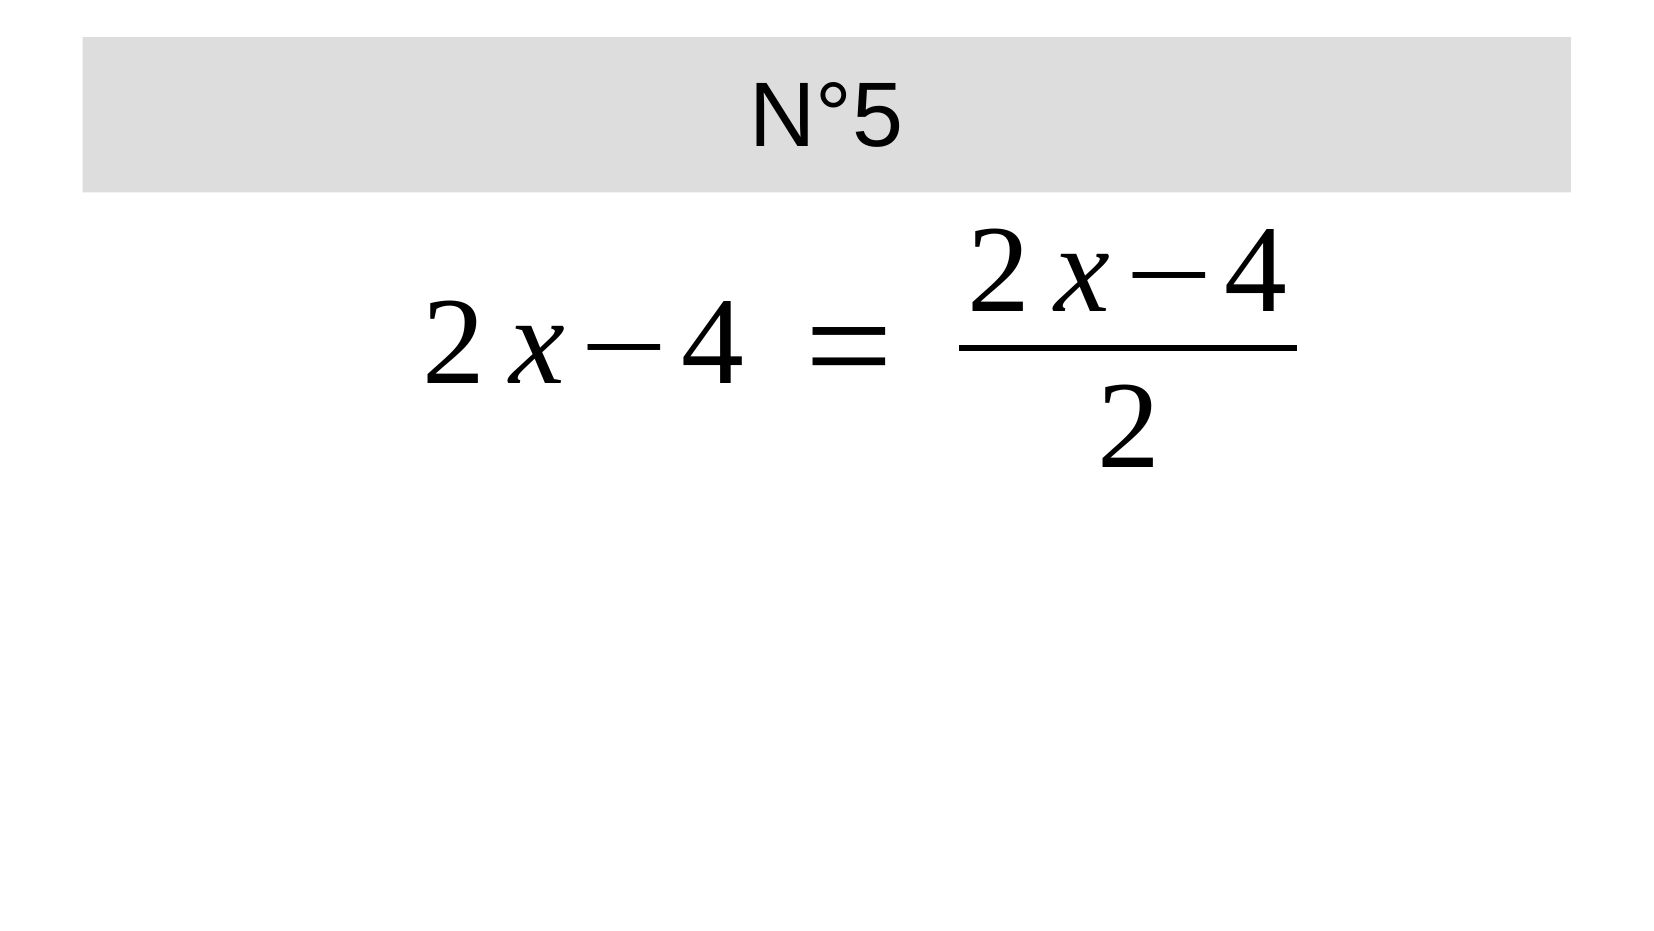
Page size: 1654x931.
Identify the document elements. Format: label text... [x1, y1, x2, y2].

chart [413, 200, 1309, 496]
title N°5 [82, 37, 1571, 193]
